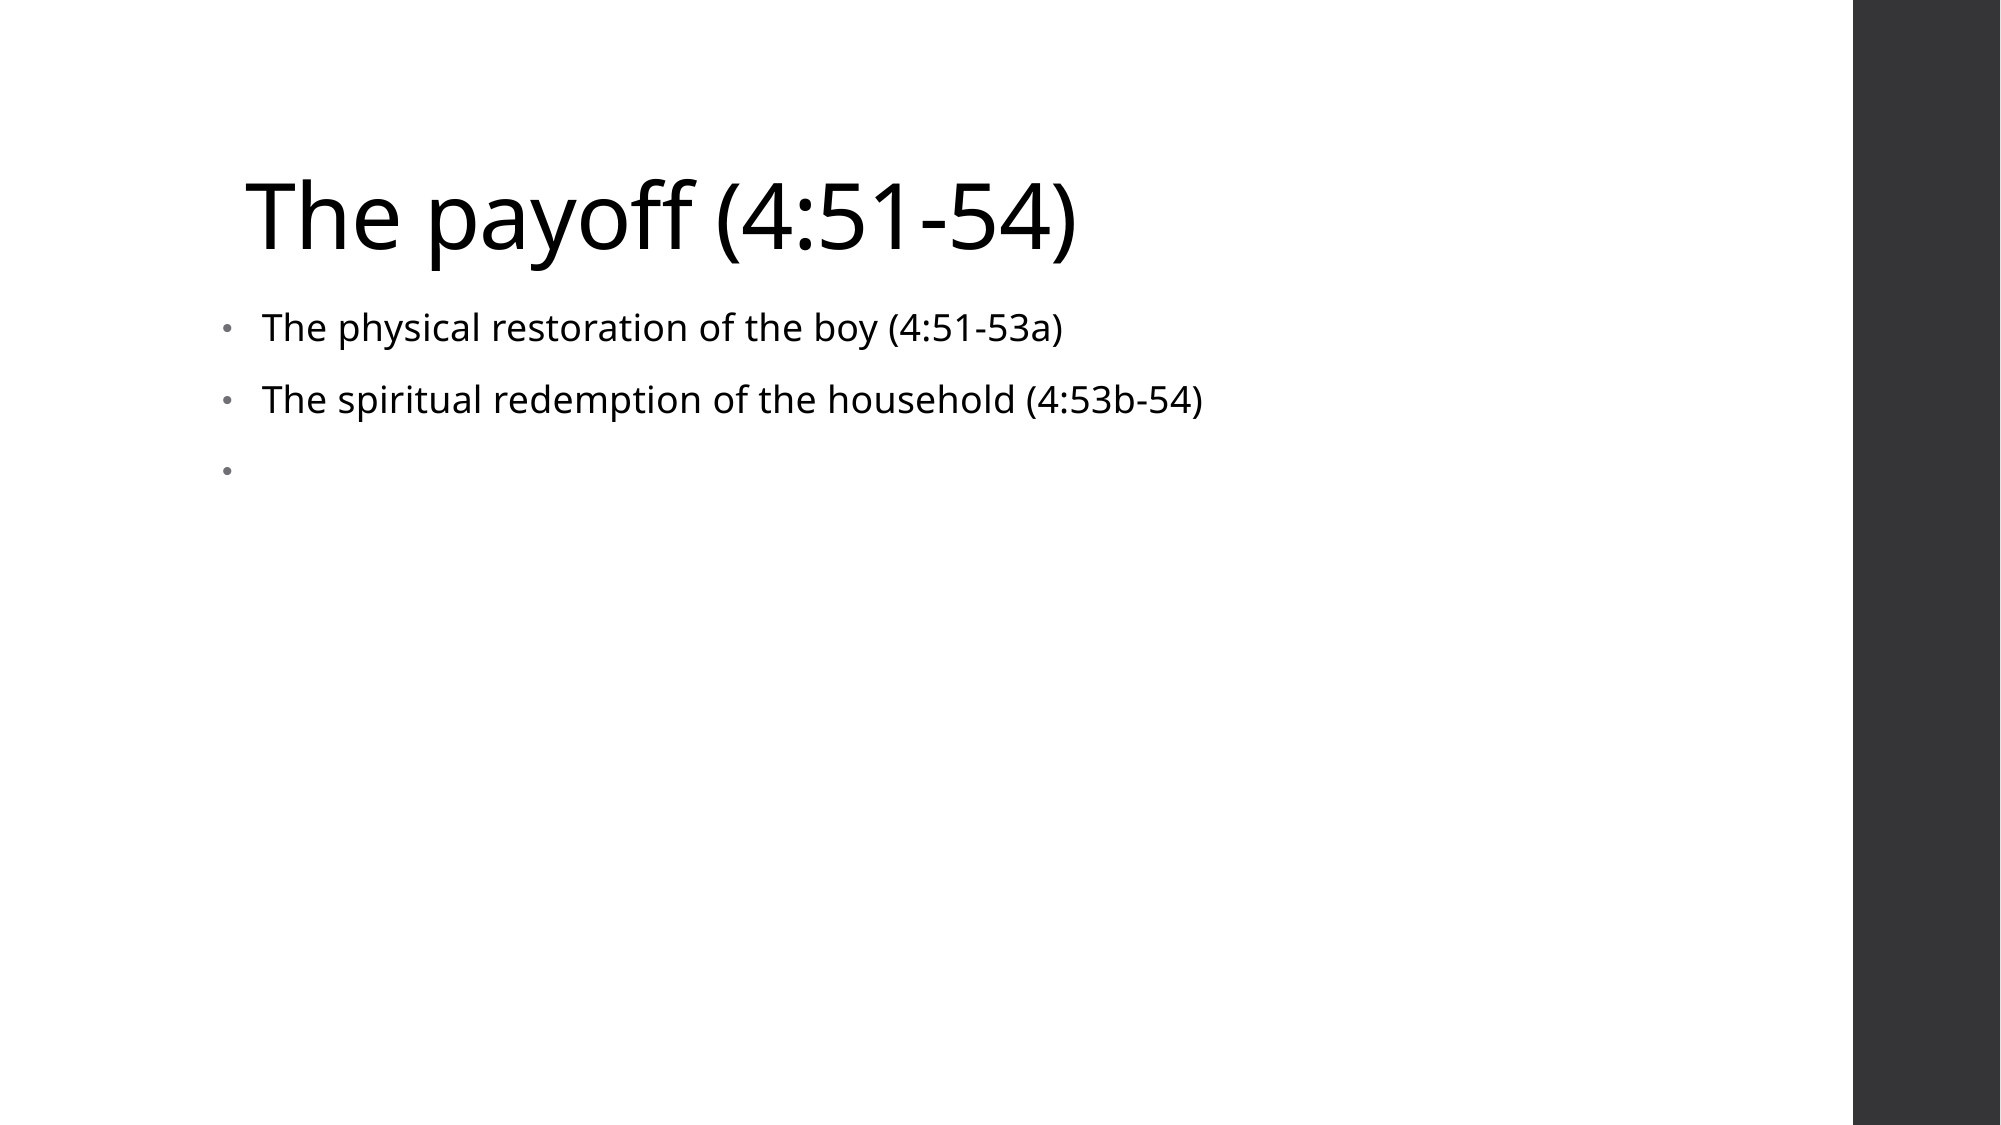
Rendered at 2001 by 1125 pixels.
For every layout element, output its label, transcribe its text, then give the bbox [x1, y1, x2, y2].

list The physical restoration of the boy (4:51-53a) The spiritual redemption of the household (4:53b-54) [206, 299, 1617, 1014]
title The payoff (4:51-54) [206, 60, 1797, 278]
